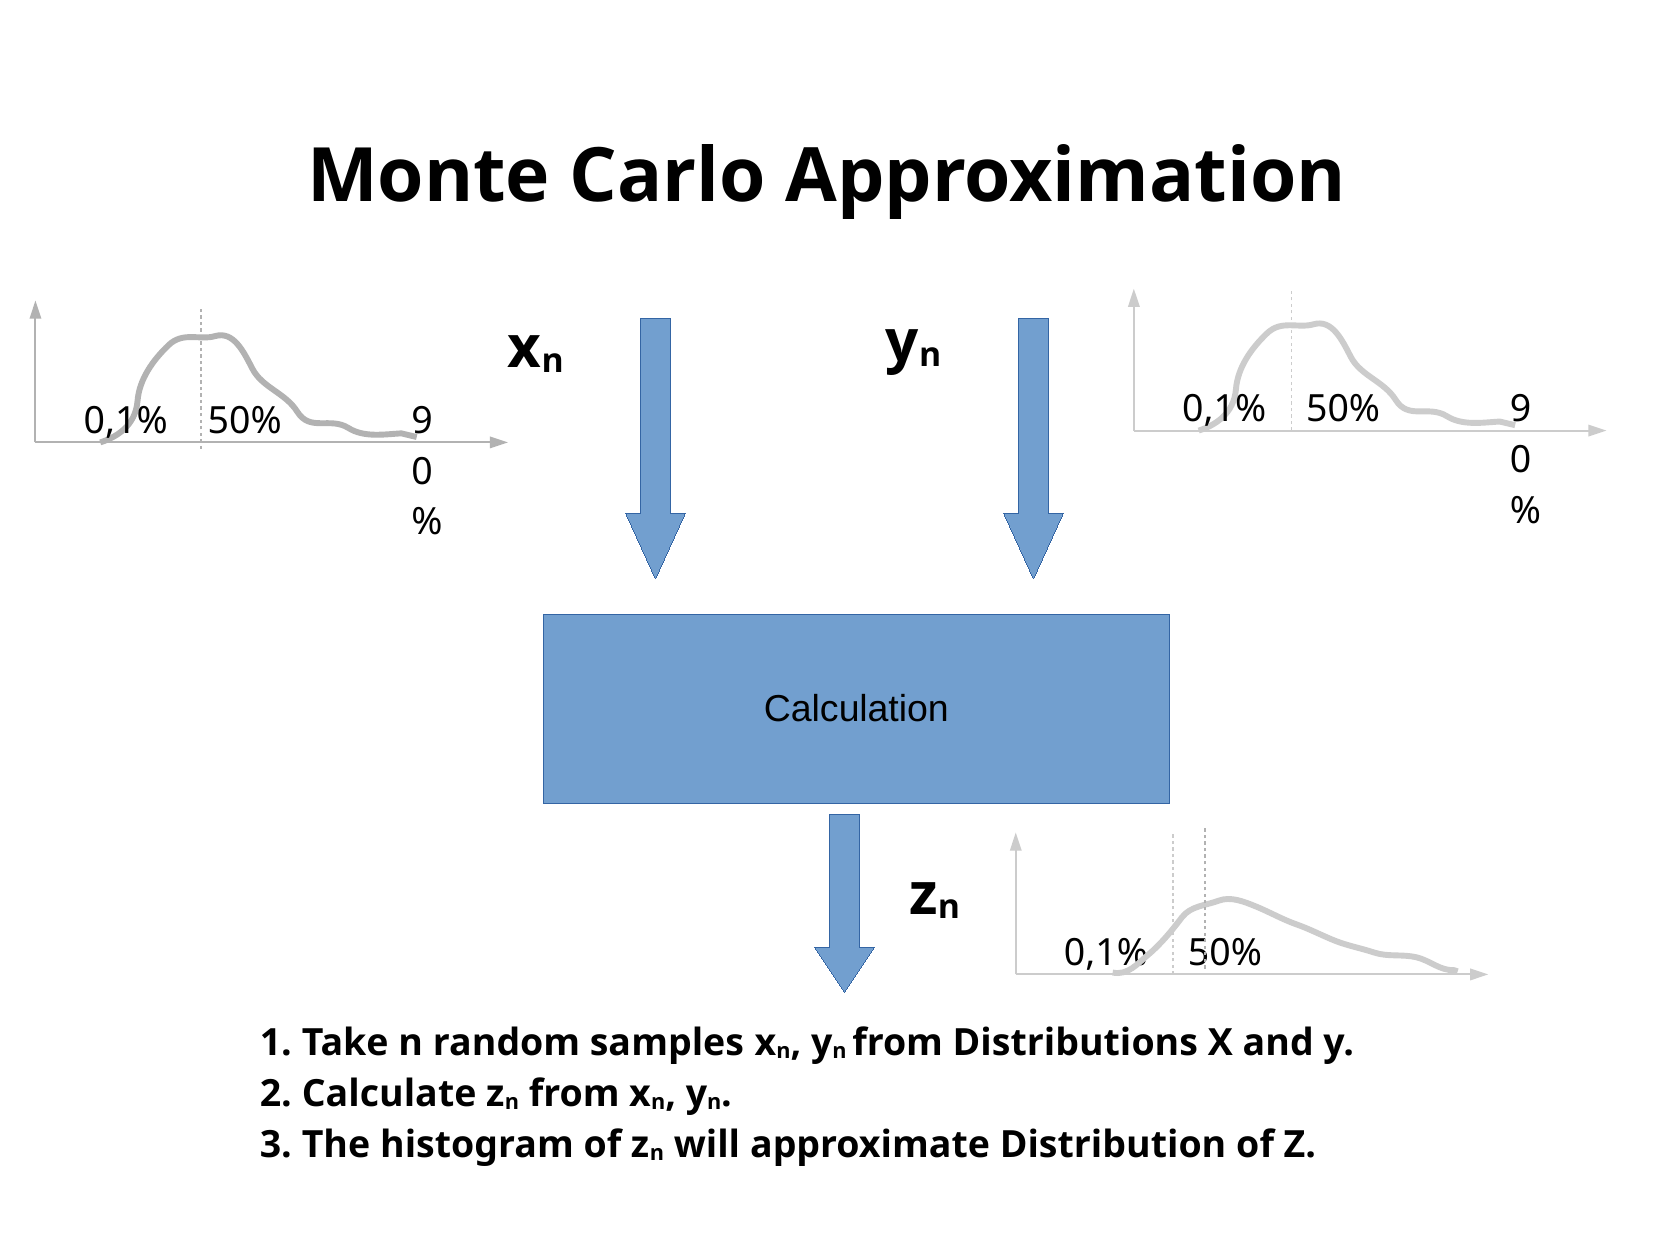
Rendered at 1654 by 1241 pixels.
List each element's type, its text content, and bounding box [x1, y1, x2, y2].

text_box [814, 814, 875, 993]
text_box 0,1% [1167, 373, 1243, 437]
text_box 50% [192, 385, 270, 449]
text_box yn [885, 259, 993, 419]
text_box [1003, 318, 1064, 579]
text_box [625, 318, 686, 579]
text_box 0,1% [68, 385, 145, 449]
title 1. Take n random samples xn, yn from Distributions X and y. 2. Calculate zn from xn, yn. 3. The histogram of zn will approximate Distribution of Z. [259, 1015, 1465, 1241]
text_box 0,1% [1049, 917, 1125, 981]
text_box Calculation [543, 614, 1170, 804]
text_box xn [507, 265, 603, 425]
text_box 90% [396, 385, 458, 497]
text_box zn [909, 767, 981, 1015]
title Monte Carlo Approximation [224, 37, 1430, 308]
text_box 50% [1291, 373, 1369, 437]
text_box 50% [1173, 917, 1251, 981]
text_box 90% [1495, 373, 1556, 485]
